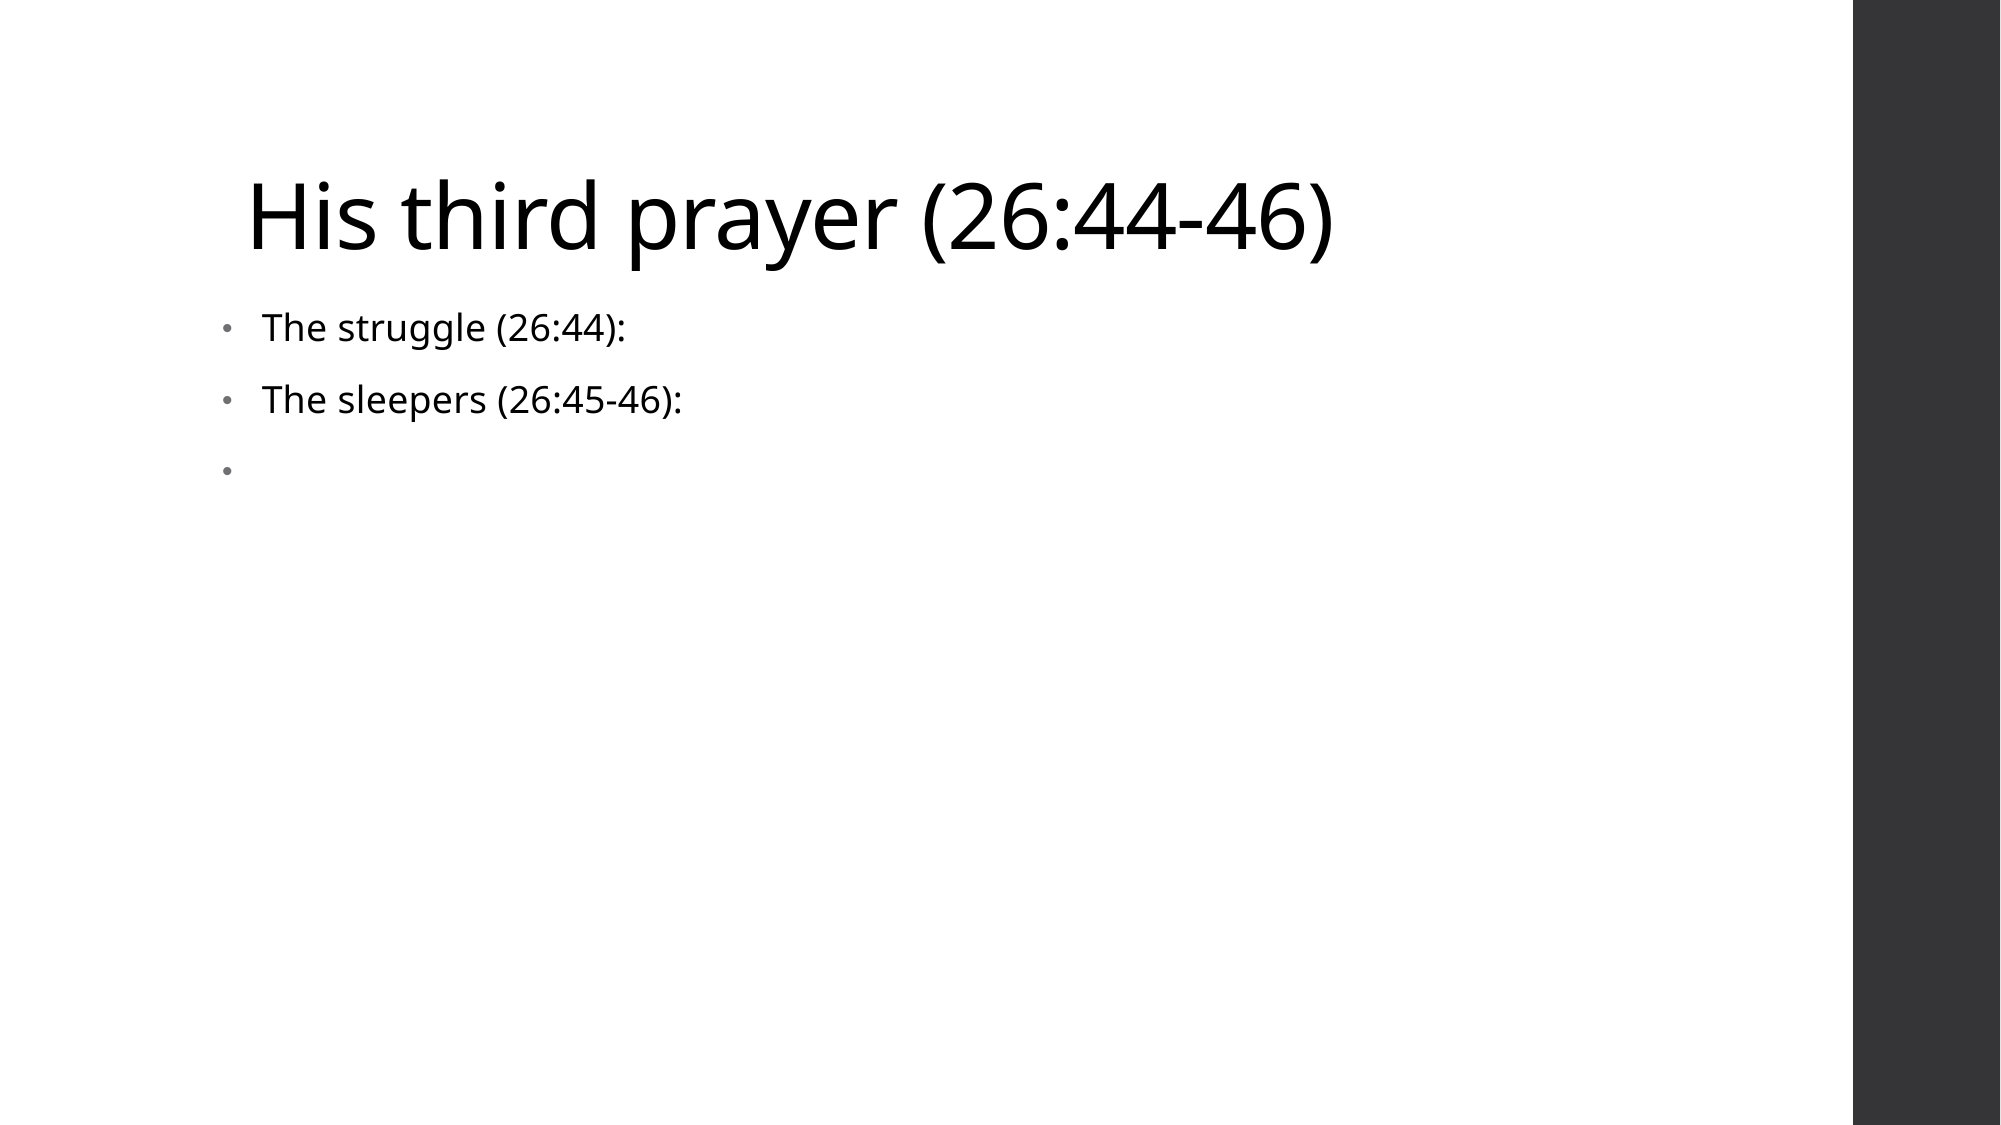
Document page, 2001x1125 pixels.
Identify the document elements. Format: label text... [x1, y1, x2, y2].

list The struggle (26:44): The sleepers (26:45-46): [206, 299, 1617, 1014]
title His third prayer (26:44-46) [206, 60, 1797, 278]
